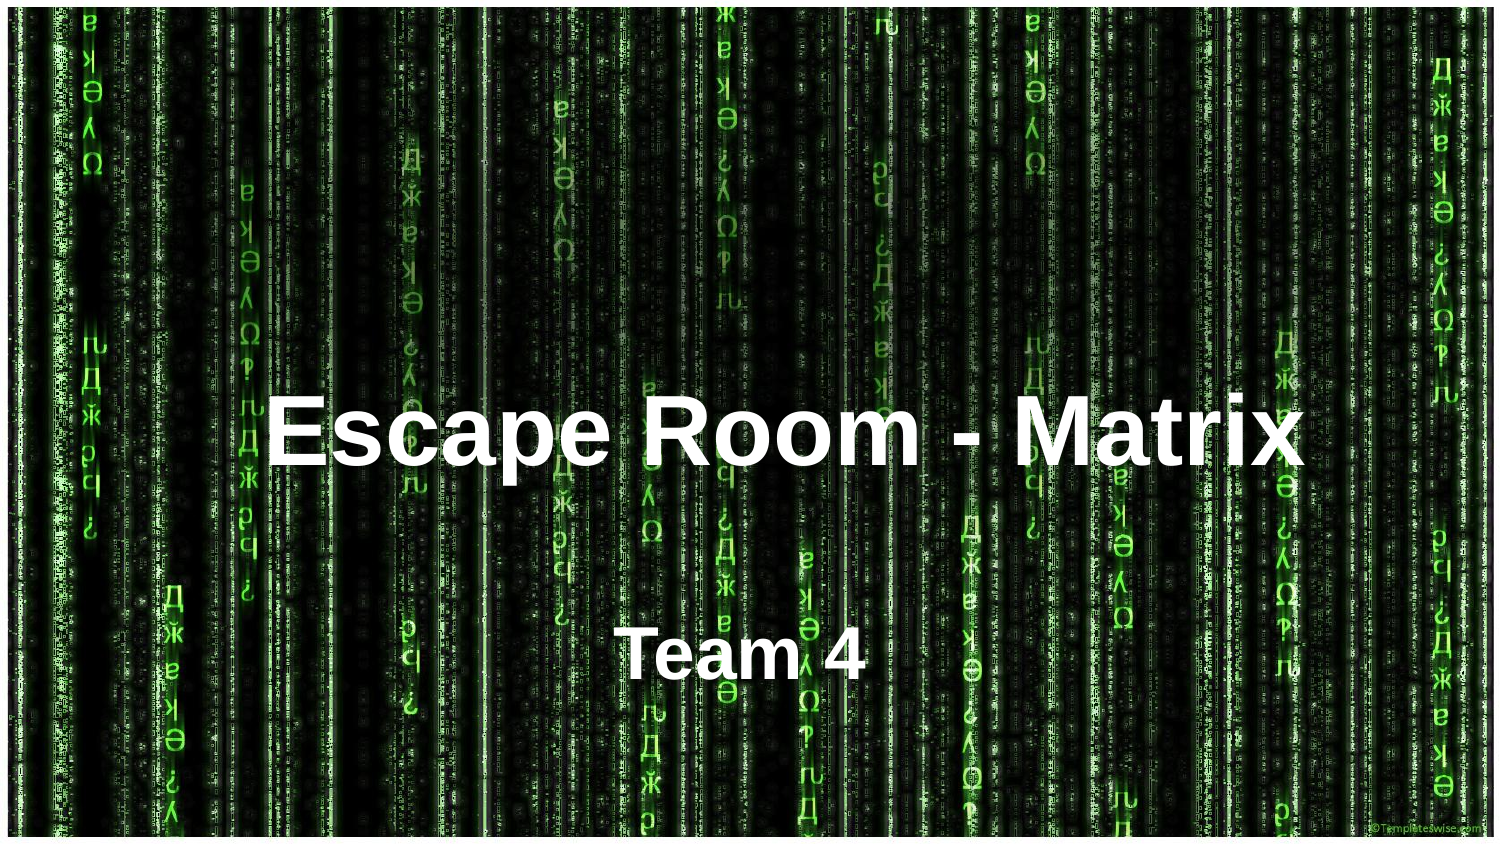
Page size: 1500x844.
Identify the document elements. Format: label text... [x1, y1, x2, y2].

subtitle Team 4 [225, 525, 1275, 611]
picture [0, 0, 1500, 844]
title Escape Room - Matrix [147, 339, 1423, 470]
